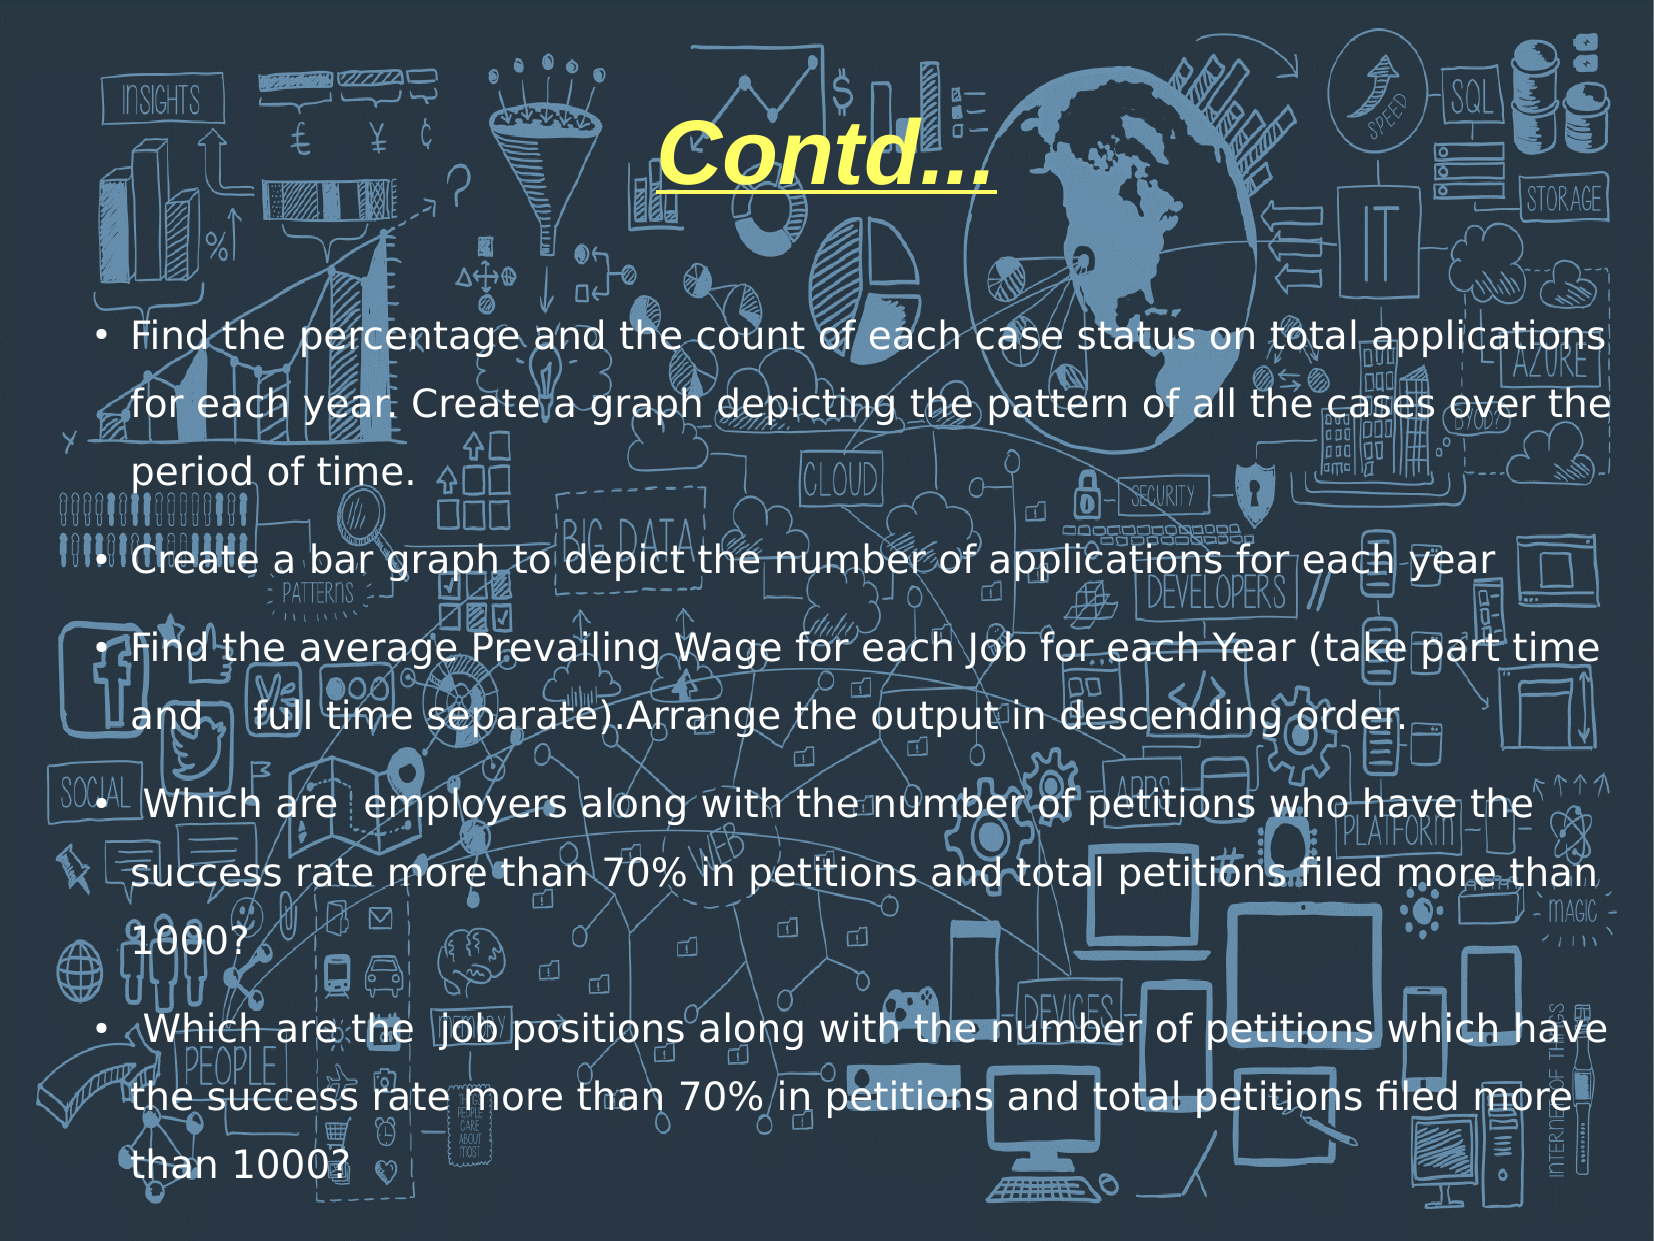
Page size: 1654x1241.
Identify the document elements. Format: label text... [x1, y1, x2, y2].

list Find the percentage and the count of each case status on total applications for each year. Create a graph depicting the pattern of all the cases over the period of time. Create a bar graph to depict the number of applications for each year Find the average Prevailing Wage for each Job for each Year (take part time and full time separate).Arrange the output in descending order. Which are employers along with the number of petitions who have the success rate more than 70% in petitions and total petitions filed more than 1000? Which are the job positions along with the number of petitions which have the success rate more than 70% in petitions and total petitions filed more than 1000? [82, 290, 1619, 1193]
picture [0, 0, 1654, 1241]
title Contd... [82, 49, 1571, 257]
